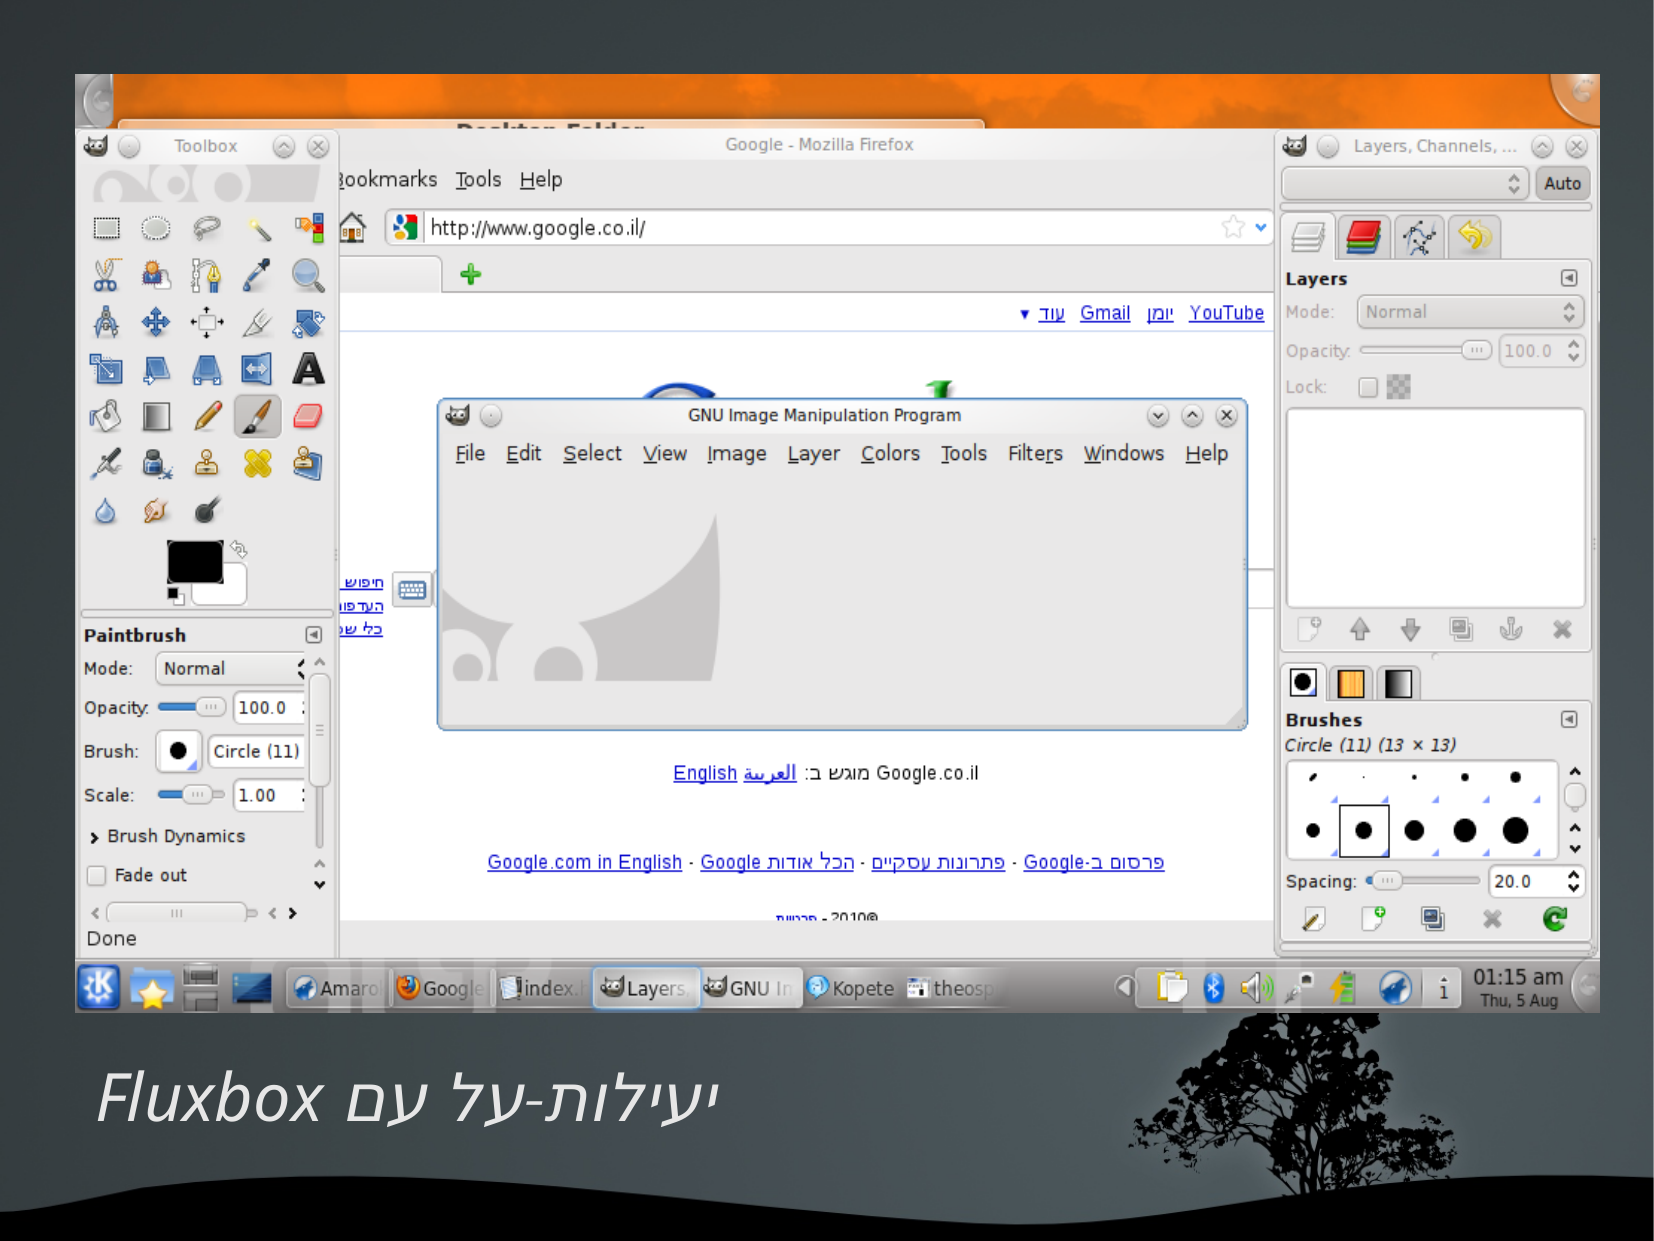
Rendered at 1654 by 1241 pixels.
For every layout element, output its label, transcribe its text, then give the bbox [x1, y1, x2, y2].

picture [0, 0, 1654, 1241]
list יעילות-על עם Fluxbox [75, 1050, 788, 1126]
